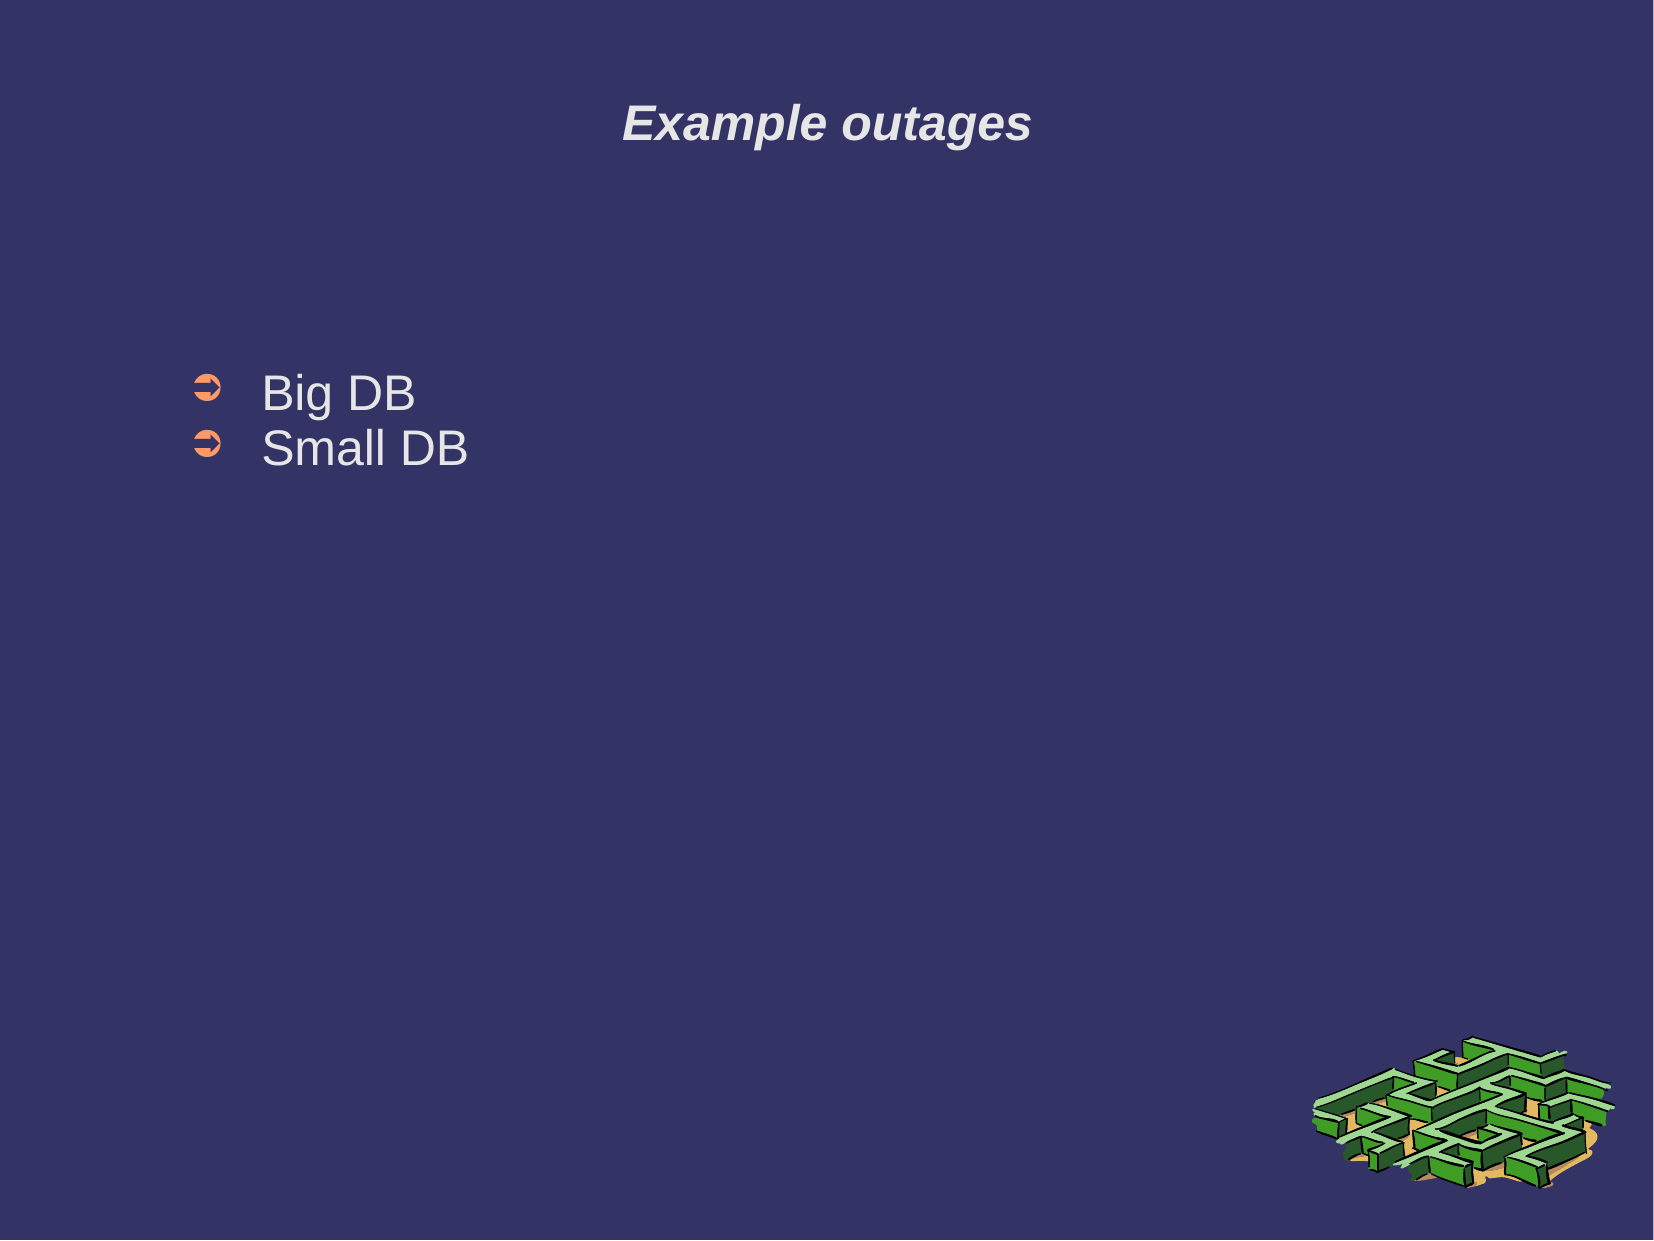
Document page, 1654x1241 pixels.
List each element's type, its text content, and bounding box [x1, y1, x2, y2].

list Big DB Small DB [178, 364, 1570, 1085]
title Example outages [121, 19, 1534, 227]
